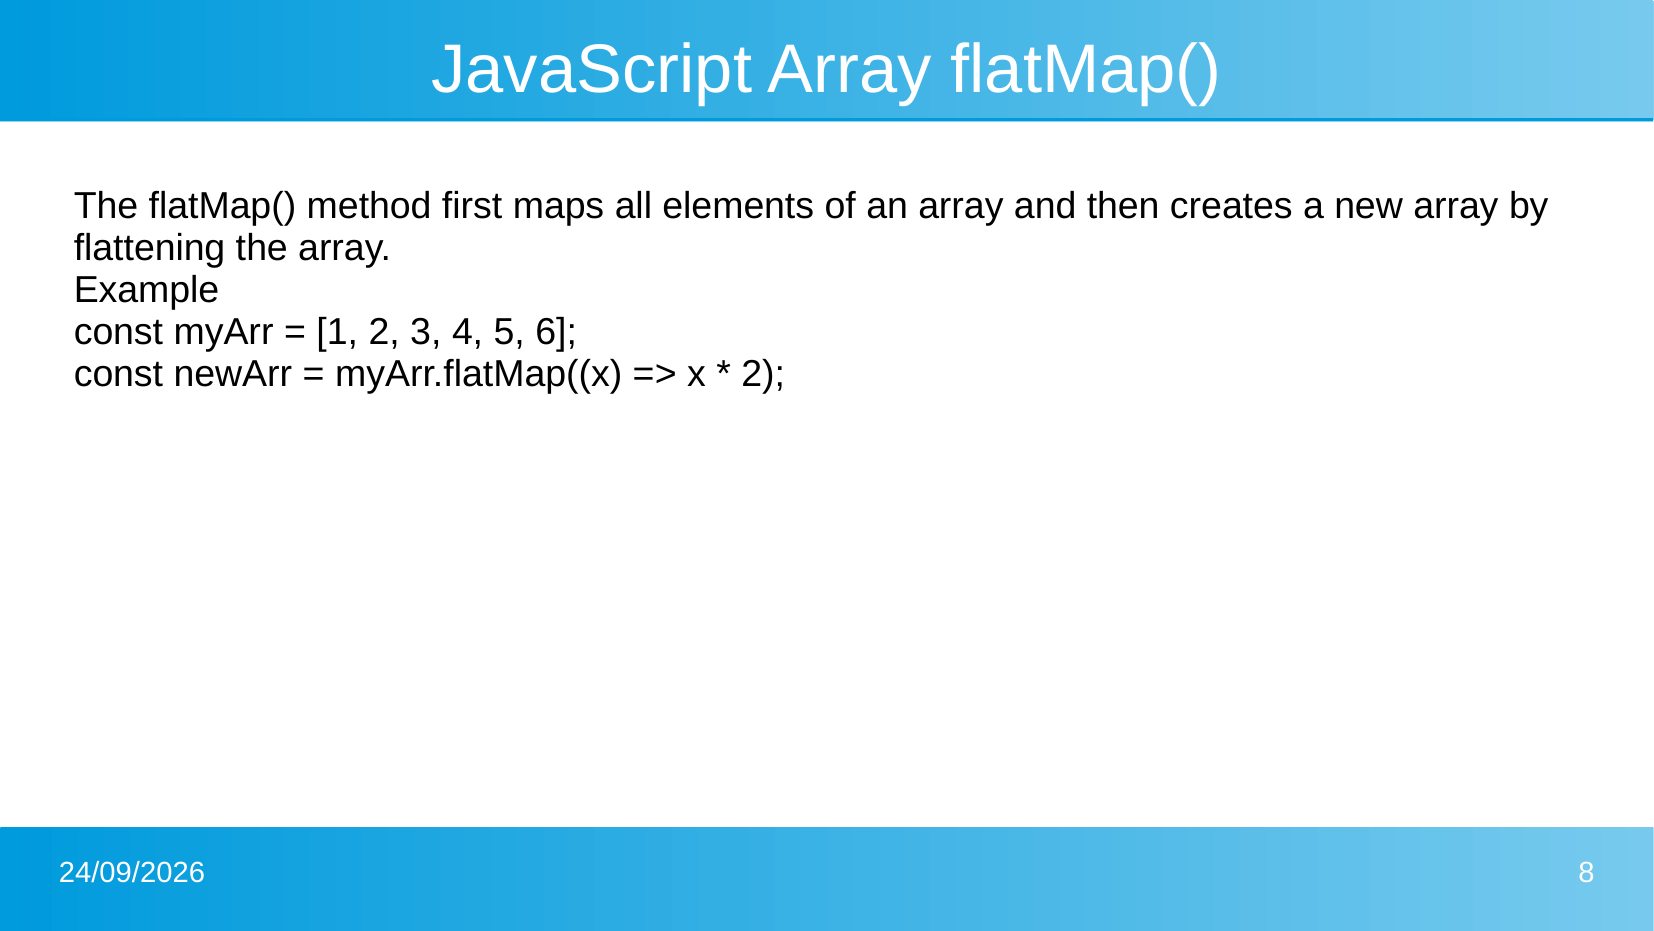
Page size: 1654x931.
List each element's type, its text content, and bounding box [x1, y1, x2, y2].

title JavaScript Array flatMap() [59, 29, 1595, 108]
text_box The flatMap() method first maps all elements of an array and then creates a new array by flattening the array. Example const myArr = [1, 2, 3, 4, 5, 6]; const newArr = myArr.flatMap((x) => x * 2); [59, 177, 1565, 402]
